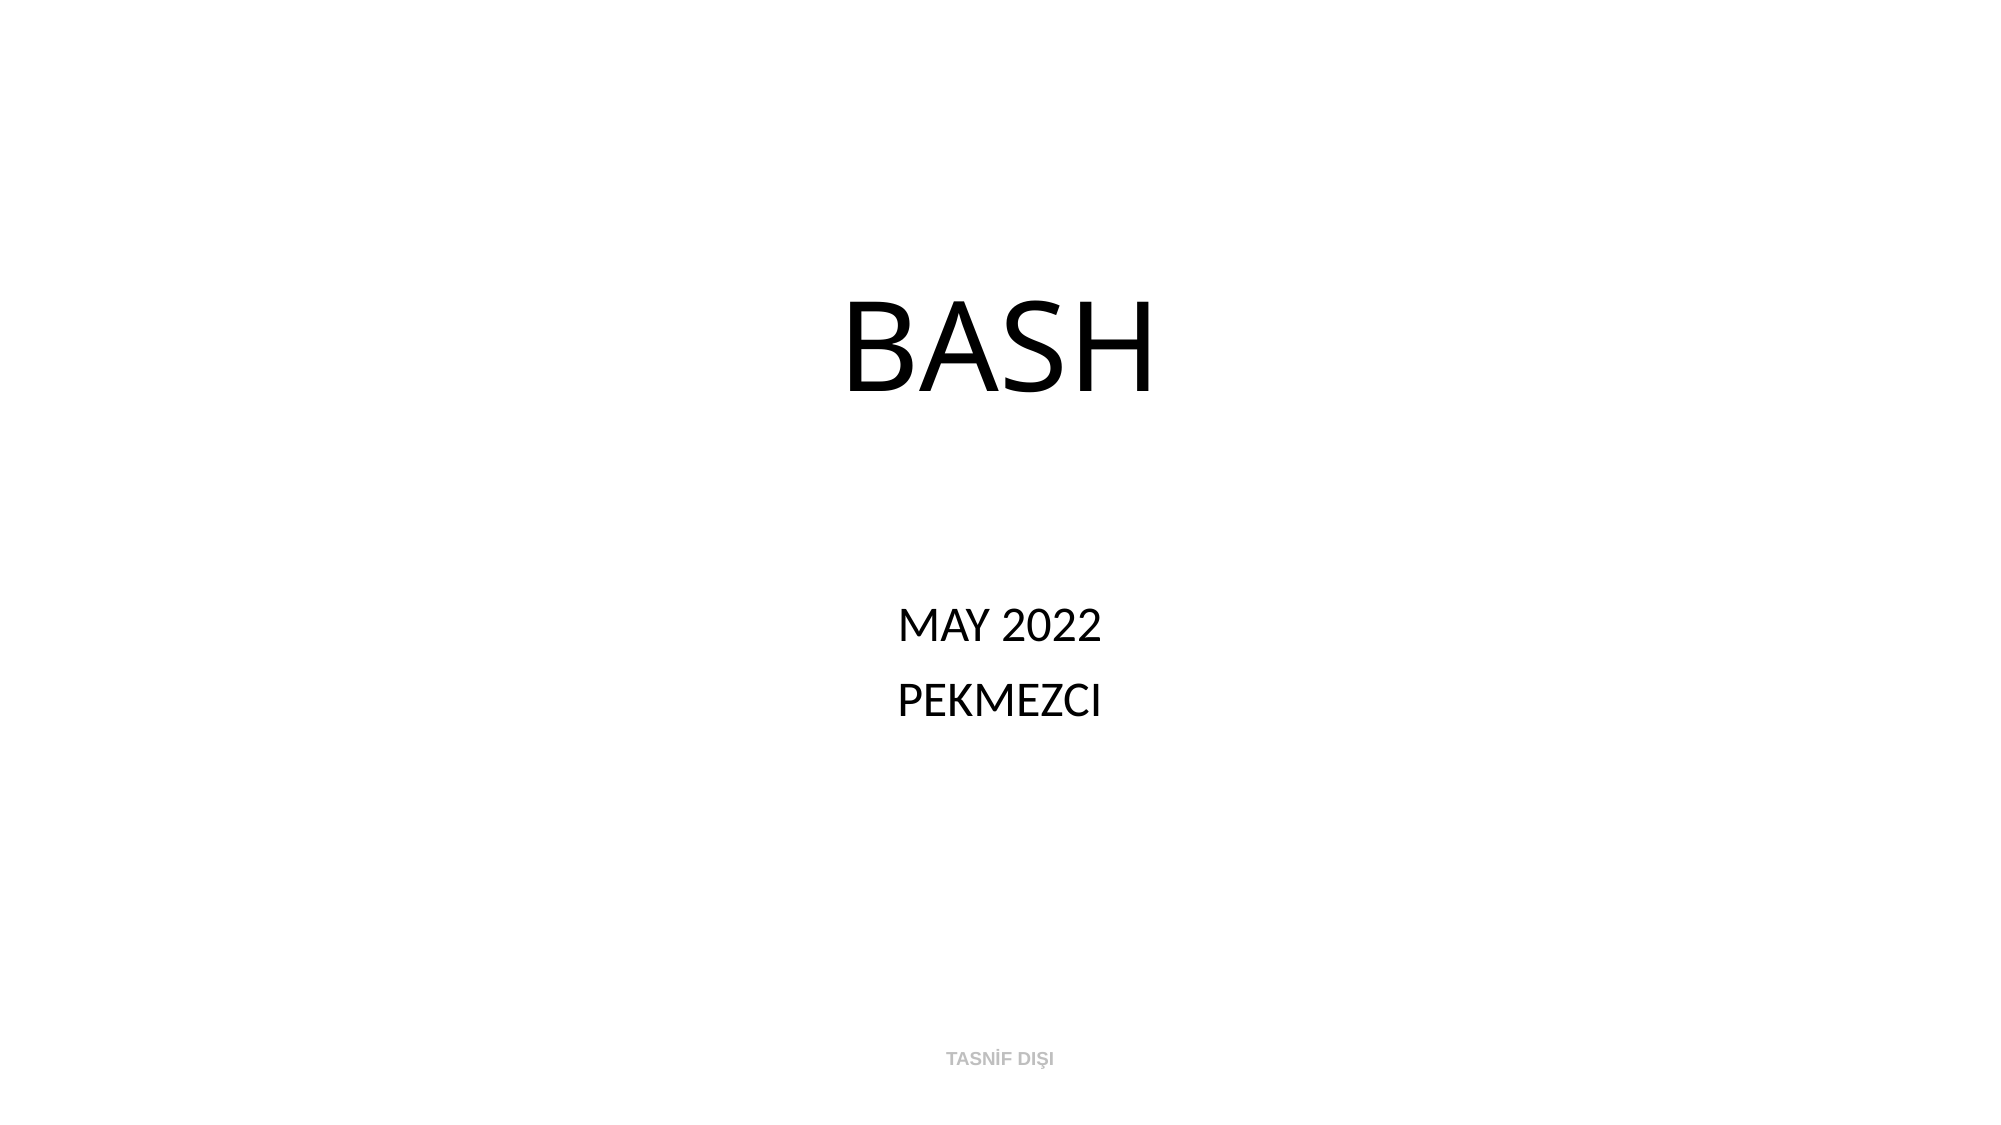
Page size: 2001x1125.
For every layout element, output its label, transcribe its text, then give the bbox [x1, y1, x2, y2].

title BASH [249, 184, 1750, 576]
subtitle MAY 2022 PEKMEZCI [249, 590, 1750, 863]
footer TASNİF DIŞI [0, 1042, 2000, 1103]
